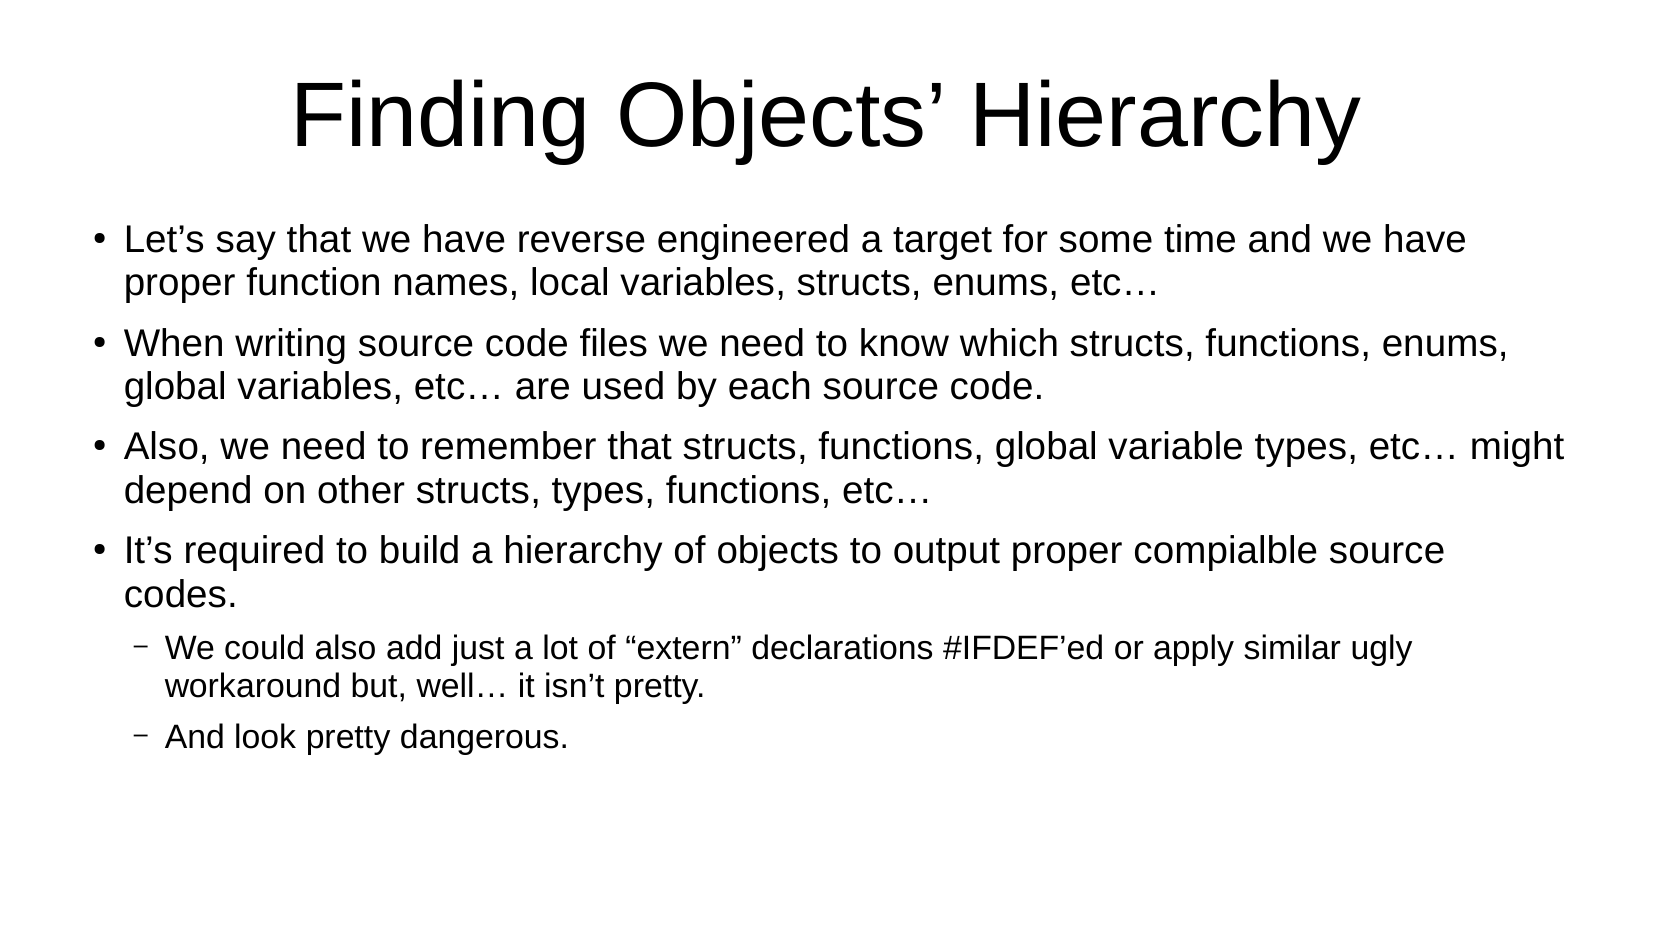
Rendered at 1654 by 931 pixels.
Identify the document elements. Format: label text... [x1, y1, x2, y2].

title Finding Objects’ Hierarchy [82, 36, 1571, 193]
list Let’s say that we have reverse engineered a target for some time and we have proper function names, local variables, structs, enums, etc… When writing source code files we need to know which structs, functions, enums, global variables, etc… are used by each source code. Also, we need to remember that structs, functions, global variable types, etc… might depend on other structs, types, functions, etc… It’s required to build a hierarchy of objects to output proper compialble source codes. We could also add just a lot of “extern” declarations #IFDEF’ed or apply similar ugly workaround but, well… it isn’t pretty. And look pretty dangerous. [82, 217, 1571, 758]
